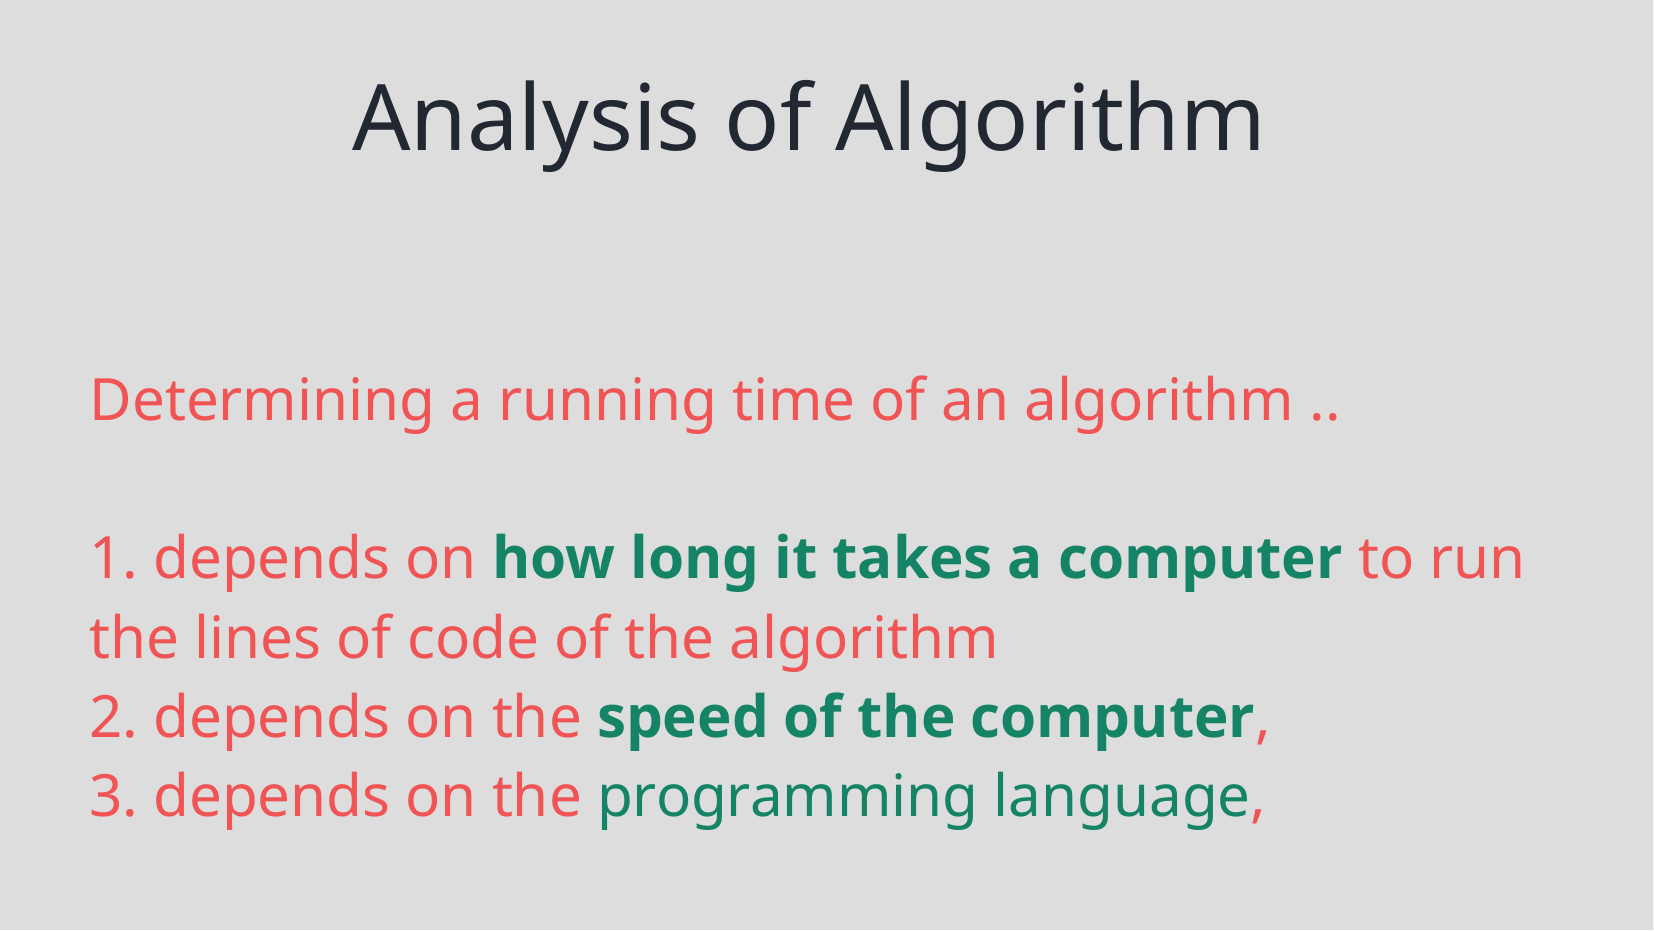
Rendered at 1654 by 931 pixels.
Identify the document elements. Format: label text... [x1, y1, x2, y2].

text_box Determining a running time of an algorithm .. 1. depends on how long it takes a computer to run the lines of code of the algorithm 2. depends on the speed of the computer, 3. depends on the programming language, [75, 192, 1613, 856]
title Analysis of Algorithm [82, 37, 1538, 192]
